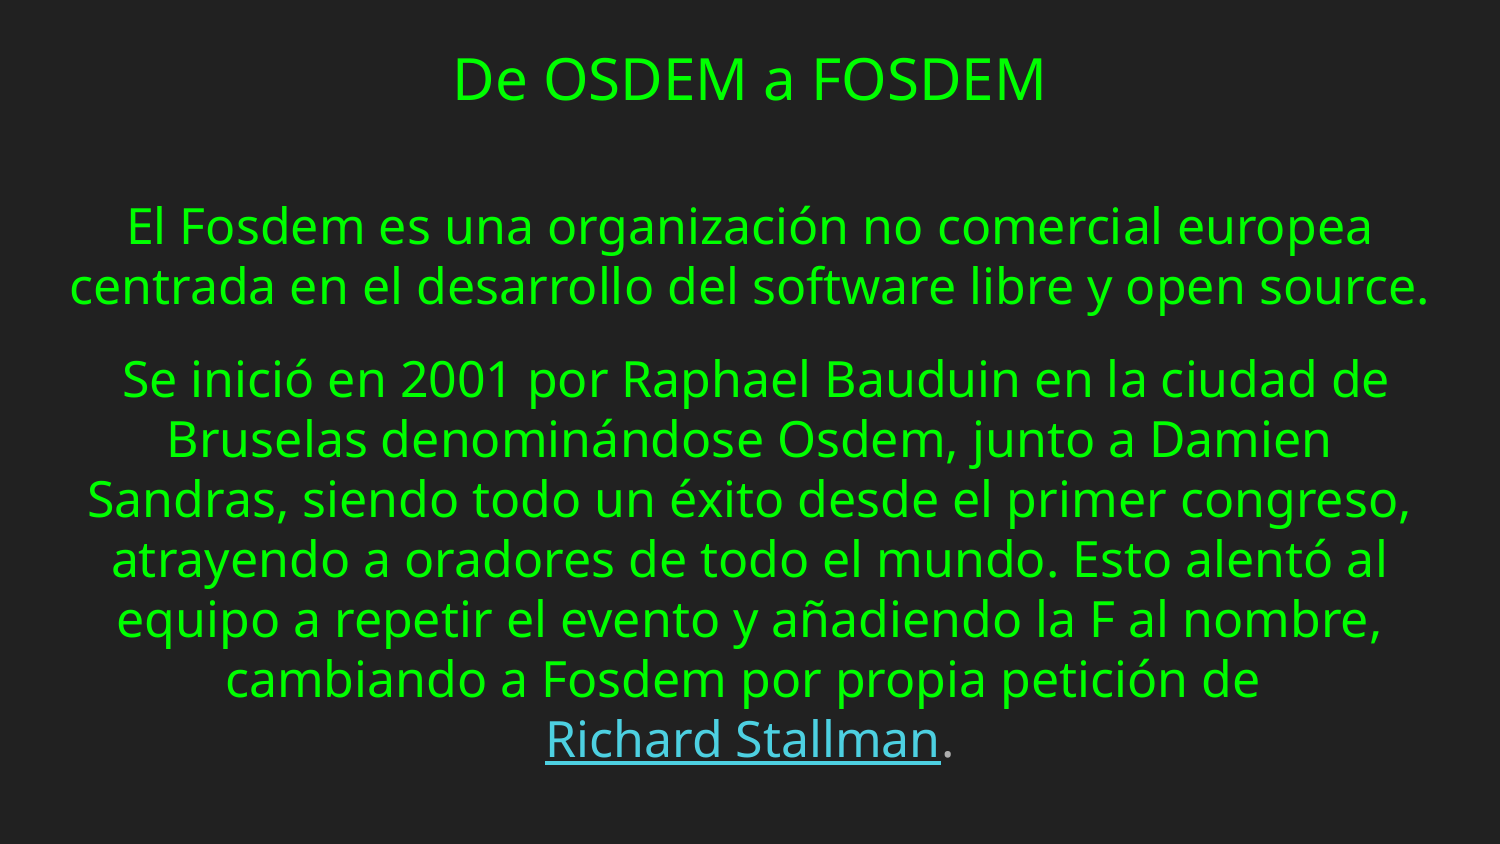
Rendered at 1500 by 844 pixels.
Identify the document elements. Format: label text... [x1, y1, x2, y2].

title De OSDEM a FOSDEM [51, 26, 1449, 131]
list El Fosdem es una organización no comercial europea centrada en el desarrollo del software libre y open source. Se inició en 2001 por Raphael Bauduin en la ciudad de Bruselas denominándose Osdem, junto a Damien Sandras, siendo todo un éxito desde el primer congreso, atrayendo a oradores de todo el mundo. Esto alentó al equipo a repetir el evento y añadiendo la F al nombre, cambiando a Fosdem por propia petición de Richard Stallman. [51, 145, 1449, 826]
